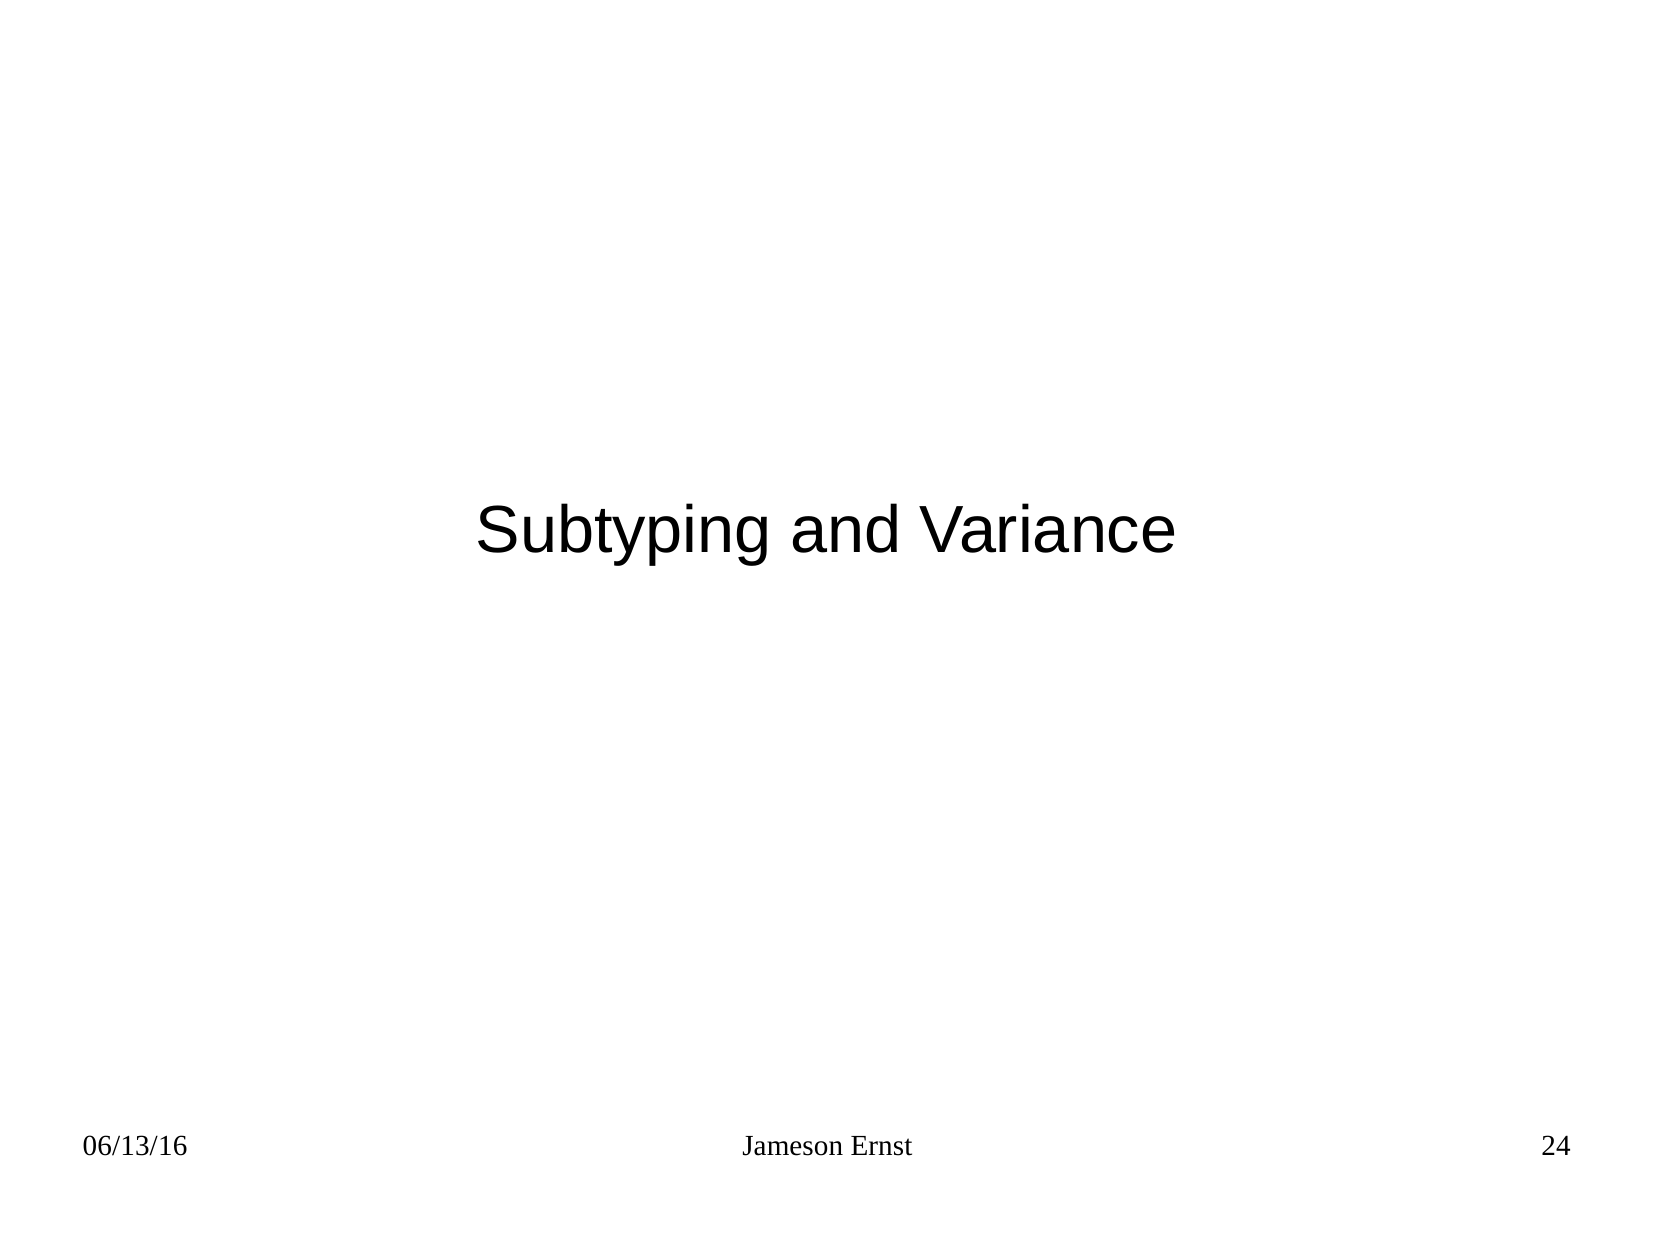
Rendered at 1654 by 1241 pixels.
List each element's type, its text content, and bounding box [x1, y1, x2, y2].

subtitle Subtyping and Variance [82, 49, 1571, 1010]
